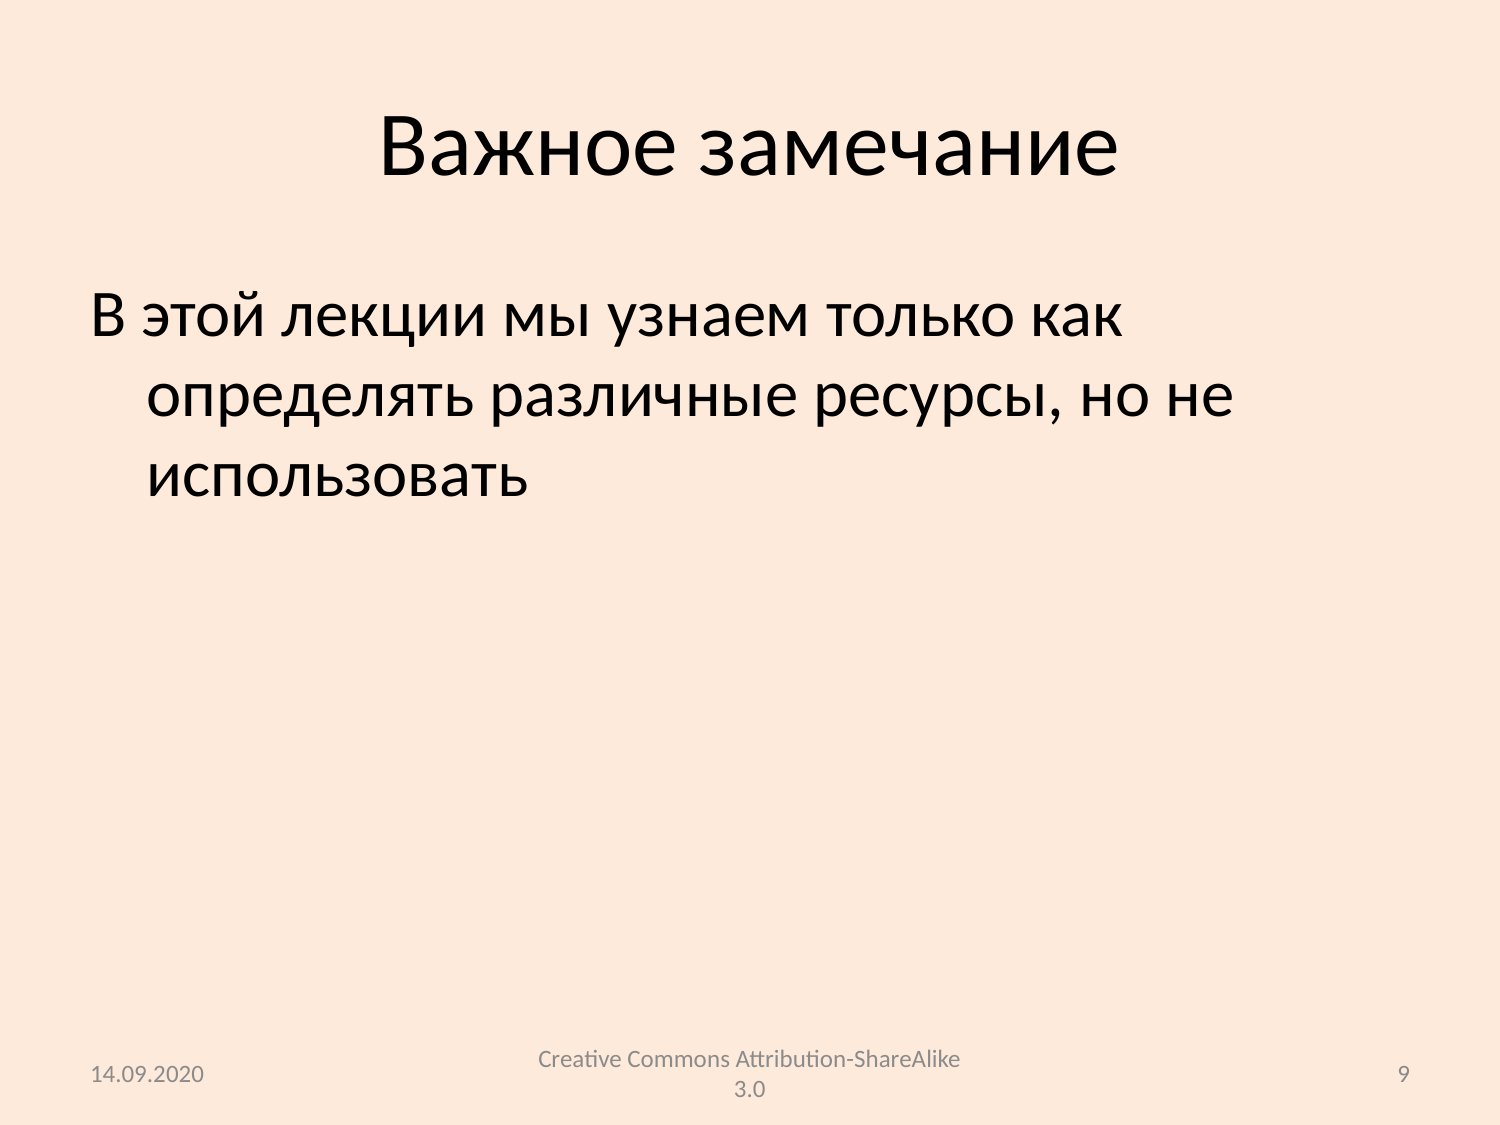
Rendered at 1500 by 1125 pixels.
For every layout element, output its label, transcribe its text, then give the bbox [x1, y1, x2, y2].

title Важное замечание [75, 45, 1425, 233]
footer Creative Commons Attribution-ShareAlike 3.0 [512, 1042, 988, 1103]
slide_number <number> [1074, 1042, 1425, 1103]
list В этой лекции мы узнаем только как определять различные ресурсы, но не использовать [75, 262, 1425, 1005]
